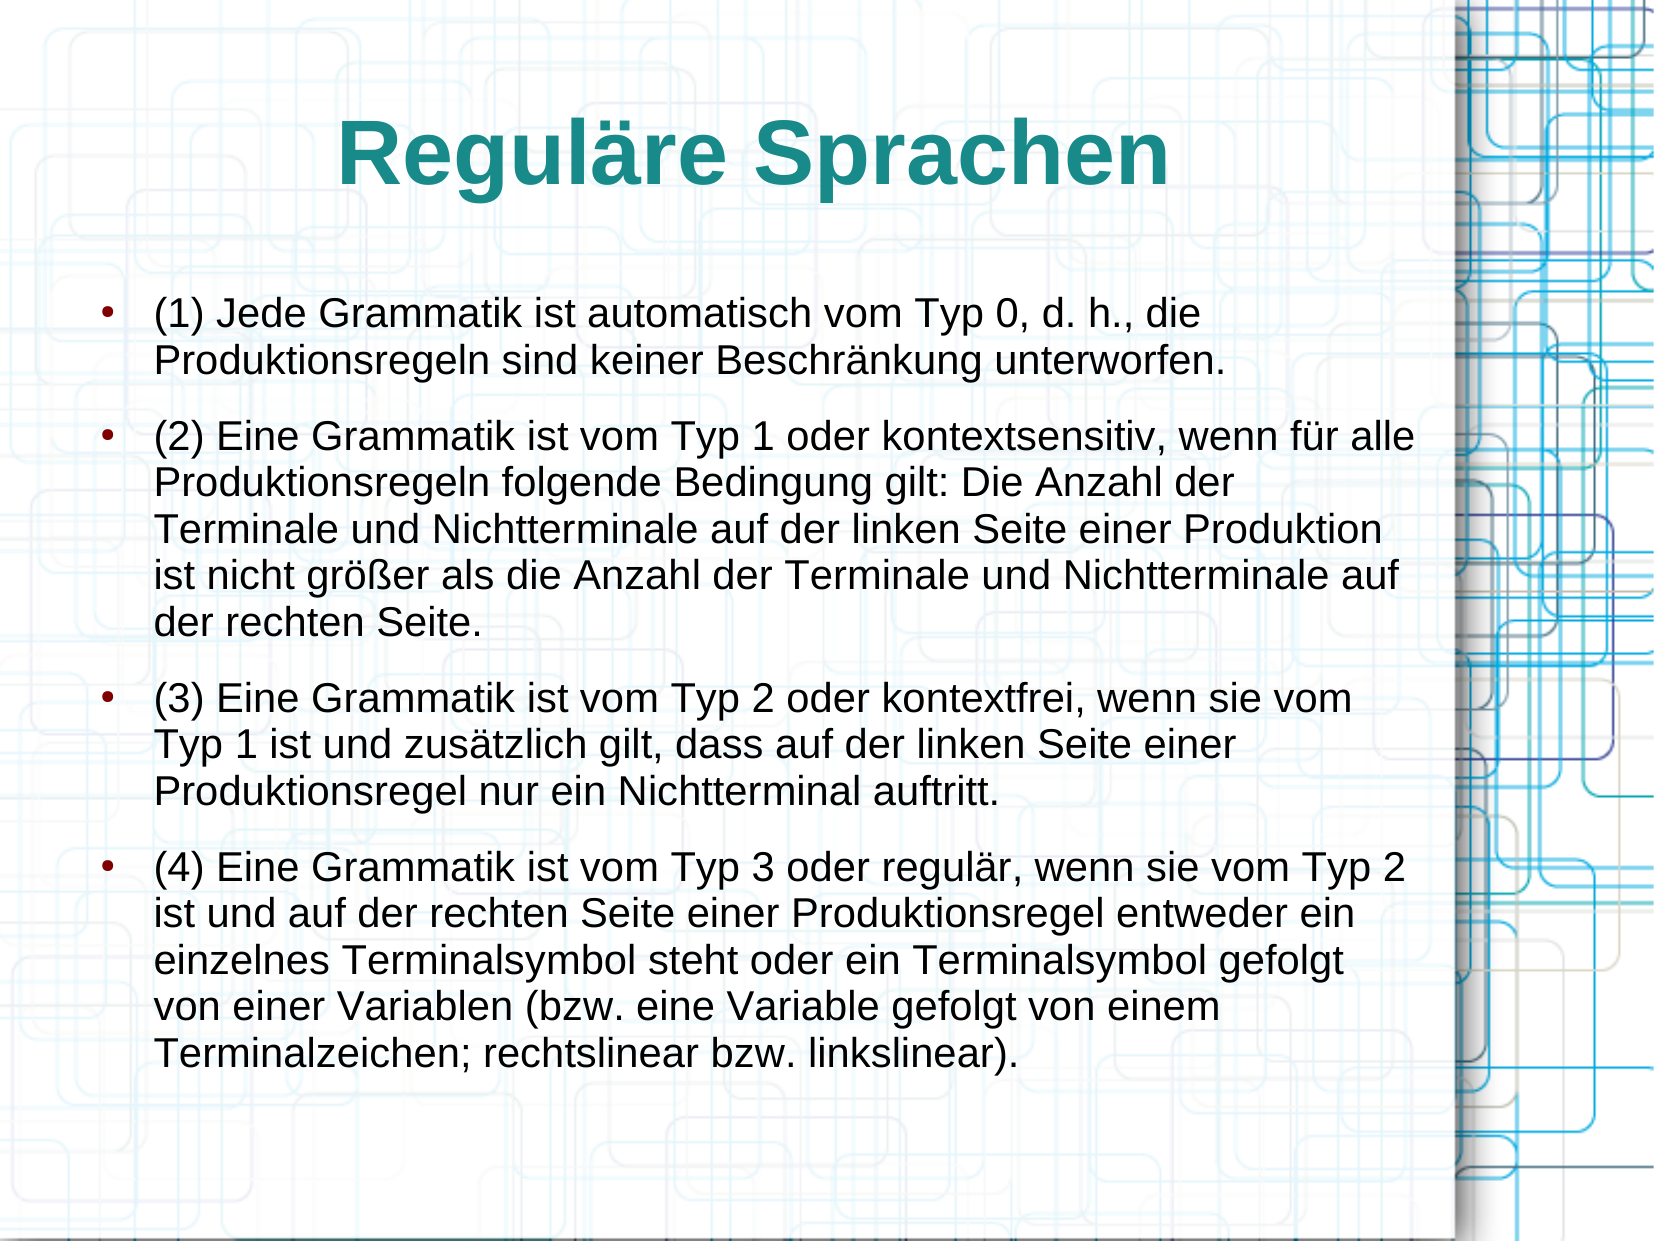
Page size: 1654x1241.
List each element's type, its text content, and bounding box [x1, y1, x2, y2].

picture [0, 0, 1654, 1241]
list (1) Jede Grammatik ist automatisch vom Typ 0, d. h., die Produktionsregeln sind keiner Beschränkung unterworfen. (2) Eine Grammatik ist vom Typ 1 oder kontextsensitiv, wenn für alle Produktionsregeln folgende Bedingung gilt: Die Anzahl der Terminale und Nichtterminale auf der linken Seite einer Produktion ist nicht größer als die Anzahl der Terminale und Nichtterminale auf der rechten Seite. (3) Eine Grammatik ist vom Typ 2 oder kontextfrei, wenn sie vom Typ 1 ist und zusätzlich gilt, dass auf der linken Seite einer Produktionsregel nur ein Nichtterminal auftritt. (4) Eine Grammatik ist vom Typ 3 oder regulär, wenn sie vom Typ 2 ist und auf der rechten Seite einer Produktionsregel entweder ein einzelnes Terminalsymbol steht oder ein Terminalsymbol gefolgt von einer Variablen (bzw. eine Variable gefolgt von einem Terminalzeichen; rechtslinear bzw. linkslinear). [82, 290, 1418, 1109]
title Reguläre Sprachen [59, 49, 1418, 257]
